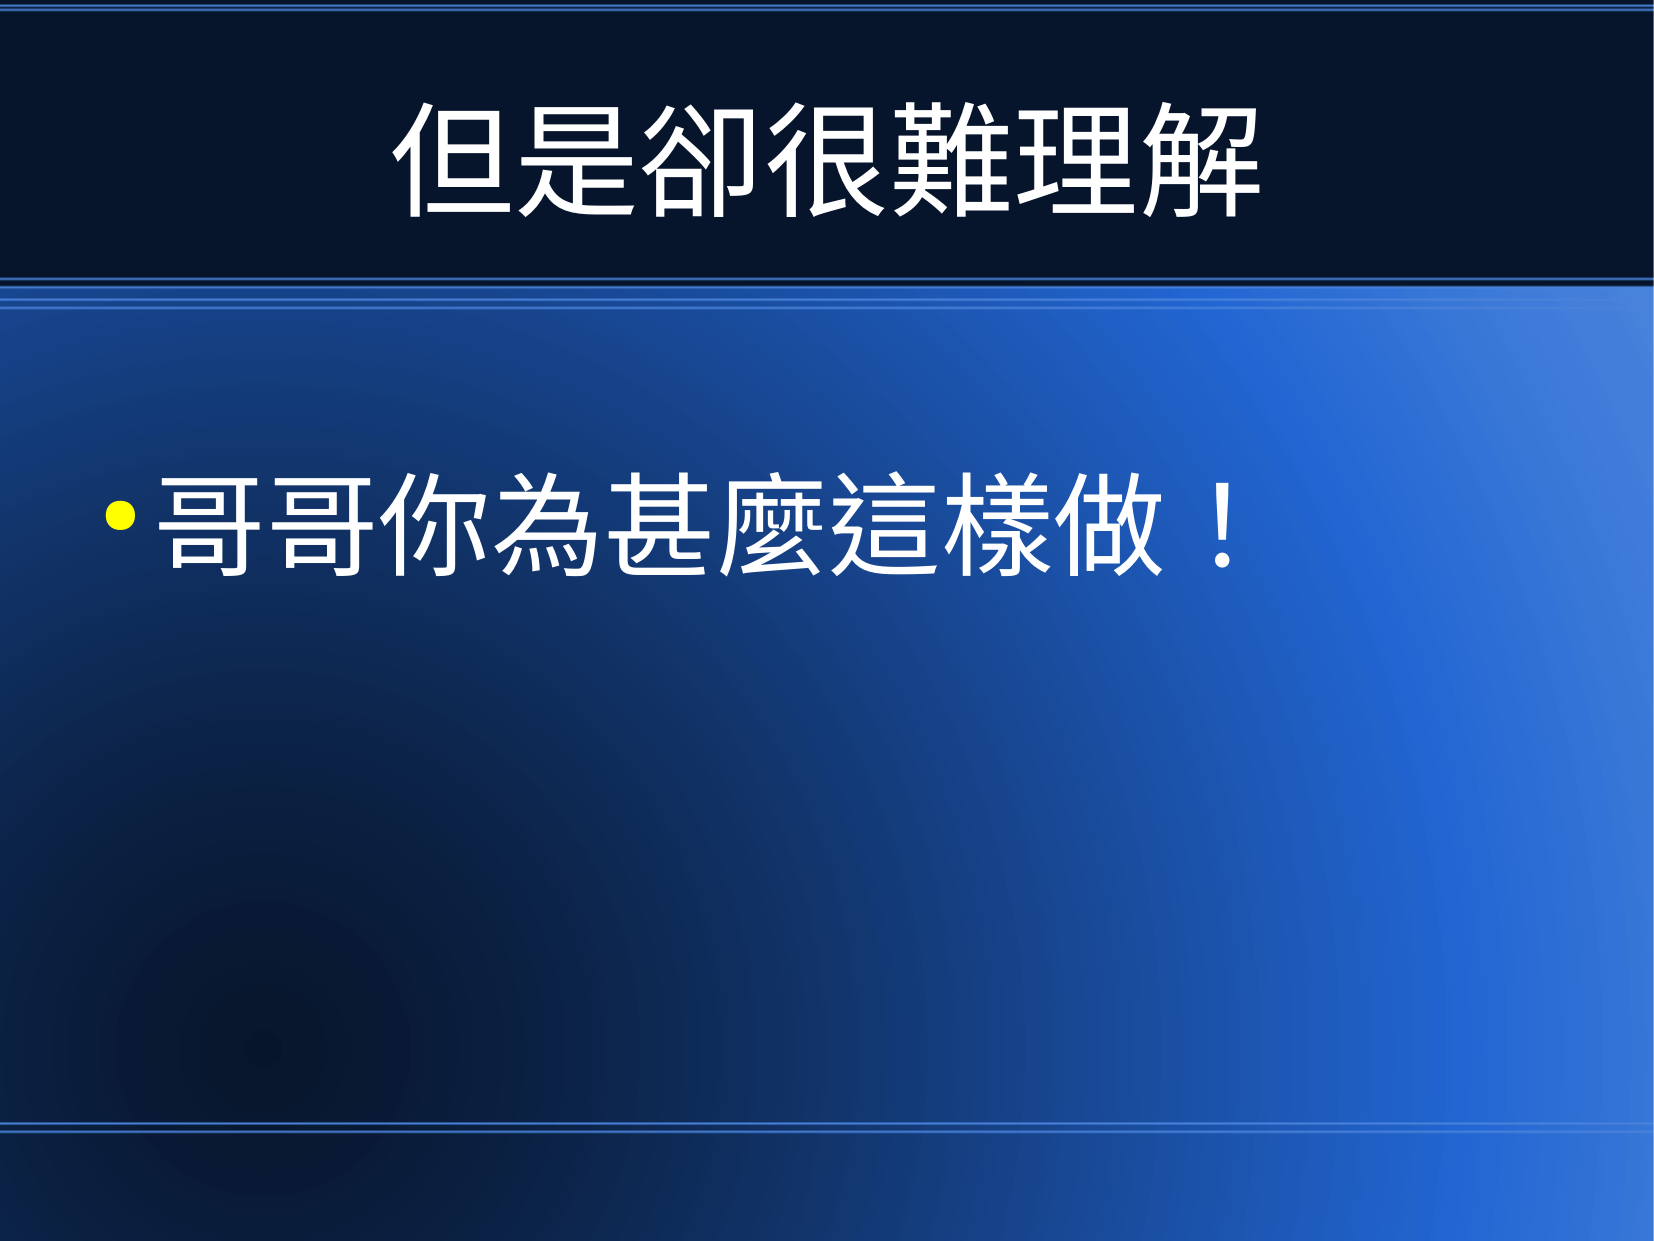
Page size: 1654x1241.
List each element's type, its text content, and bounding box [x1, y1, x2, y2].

list 哥哥你為甚麼這樣做！ [82, 355, 1571, 1241]
picture [0, 0, 1654, 1241]
title 但是卻很難理解 [82, 49, 1571, 257]
